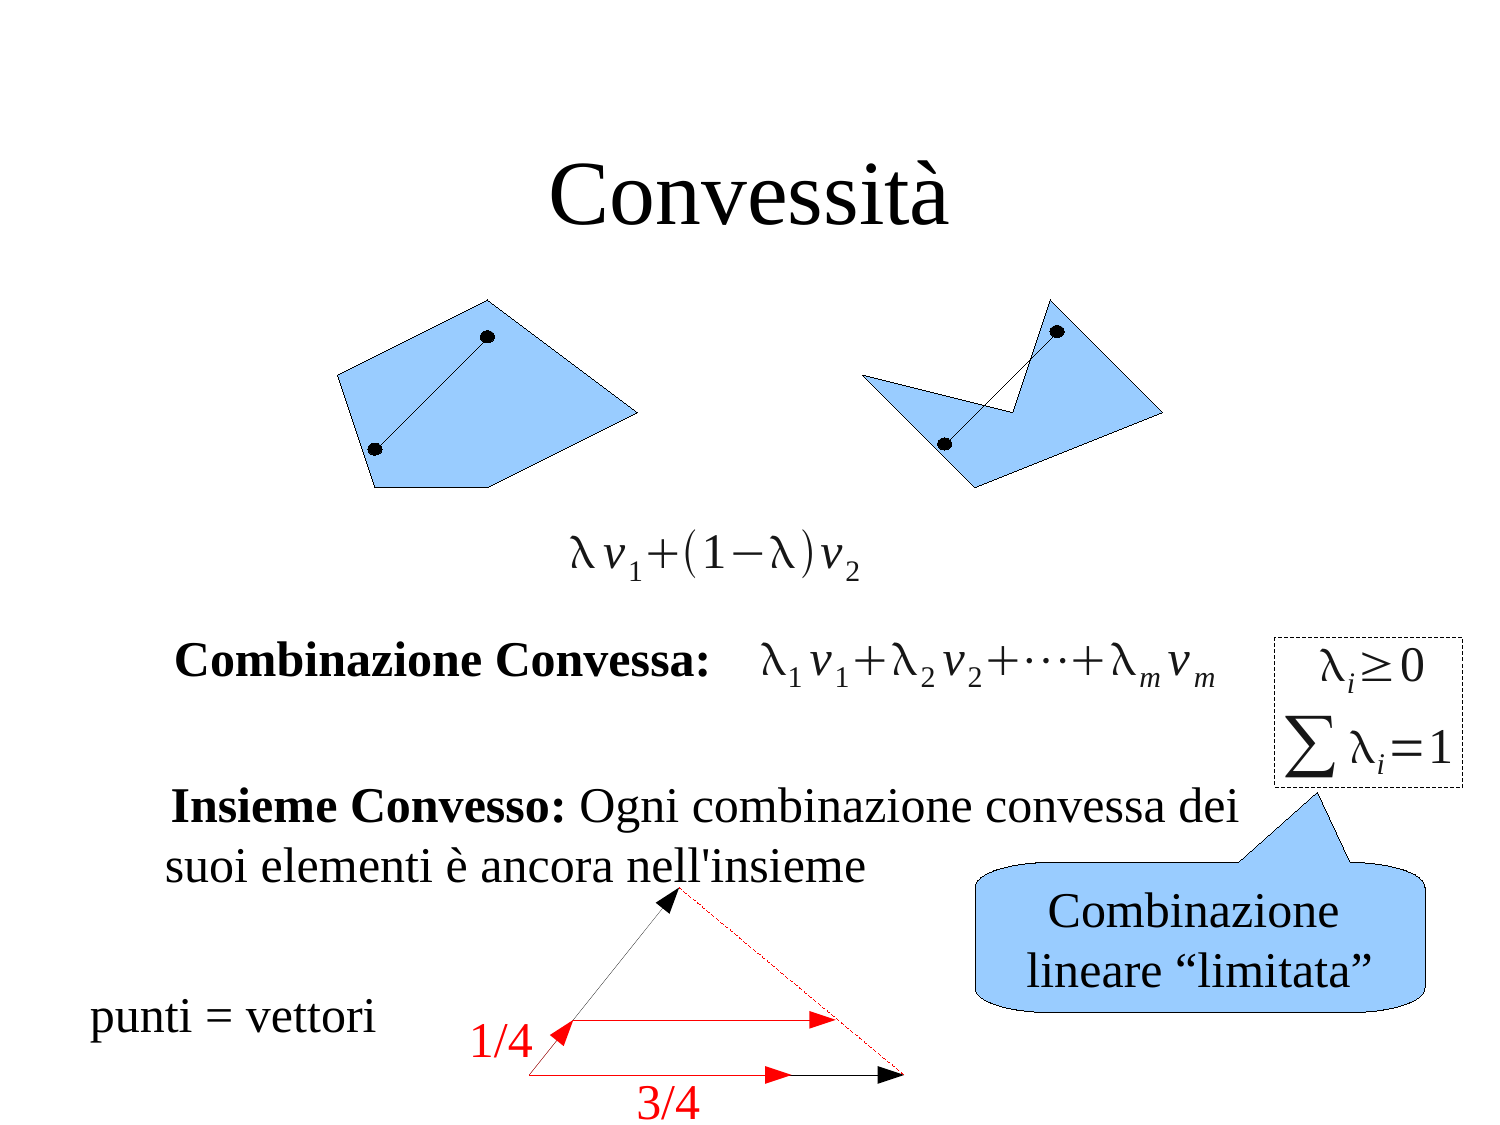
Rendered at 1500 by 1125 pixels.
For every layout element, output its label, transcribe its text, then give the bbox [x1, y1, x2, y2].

text_box 3/4 [621, 1061, 716, 1125]
text_box [337, 299, 638, 488]
chart [562, 525, 867, 588]
title Convessità [112, 99, 1388, 288]
text_box 1/4 [454, 999, 567, 1075]
text_box Combinazione lineare “limitata” [975, 792, 1426, 1013]
chart [1275, 712, 1460, 782]
text_box [862, 299, 1163, 488]
text_box punti = vettori [75, 975, 451, 1050]
text_box Combinazione Convessa: [153, 619, 1391, 695]
chart [753, 631, 1222, 695]
text_box Insieme Convesso: Ogni combinazione convessa dei suoi elementi è ancora nell'insieme [150, 765, 1351, 901]
chart [1312, 637, 1431, 700]
